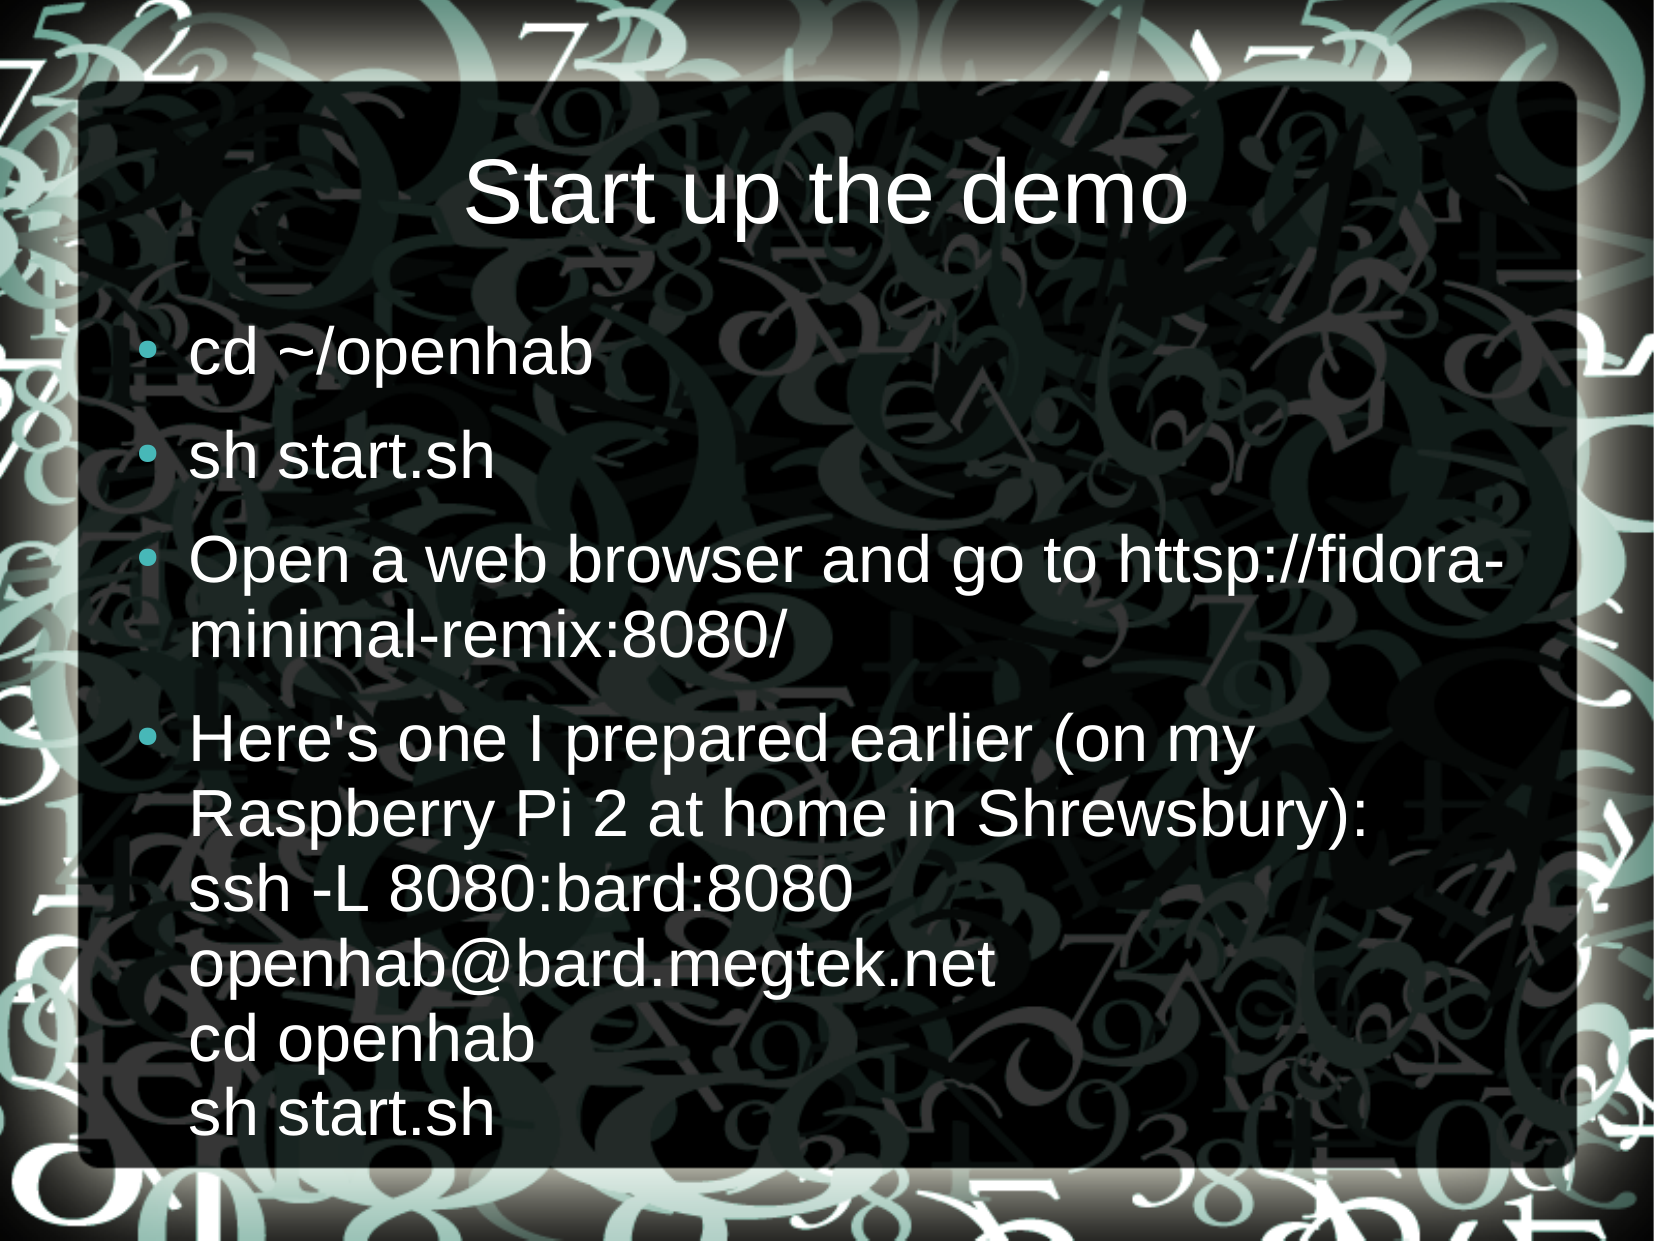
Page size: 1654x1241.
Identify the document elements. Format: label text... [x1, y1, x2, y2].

list cd ~/openhab sh start.sh Open a web browser and go to httsp://fidora-minimal-remix:8080/ Here's one I prepared earlier (on my Raspberry Pi 2 at home in Shrewsbury): ssh -L 8080:bard:8080 openhab@bard.megtek.net cd openhab sh start.sh [118, 313, 1542, 1148]
title Start up the demo [82, 88, 1571, 296]
picture [0, 0, 1654, 1241]
